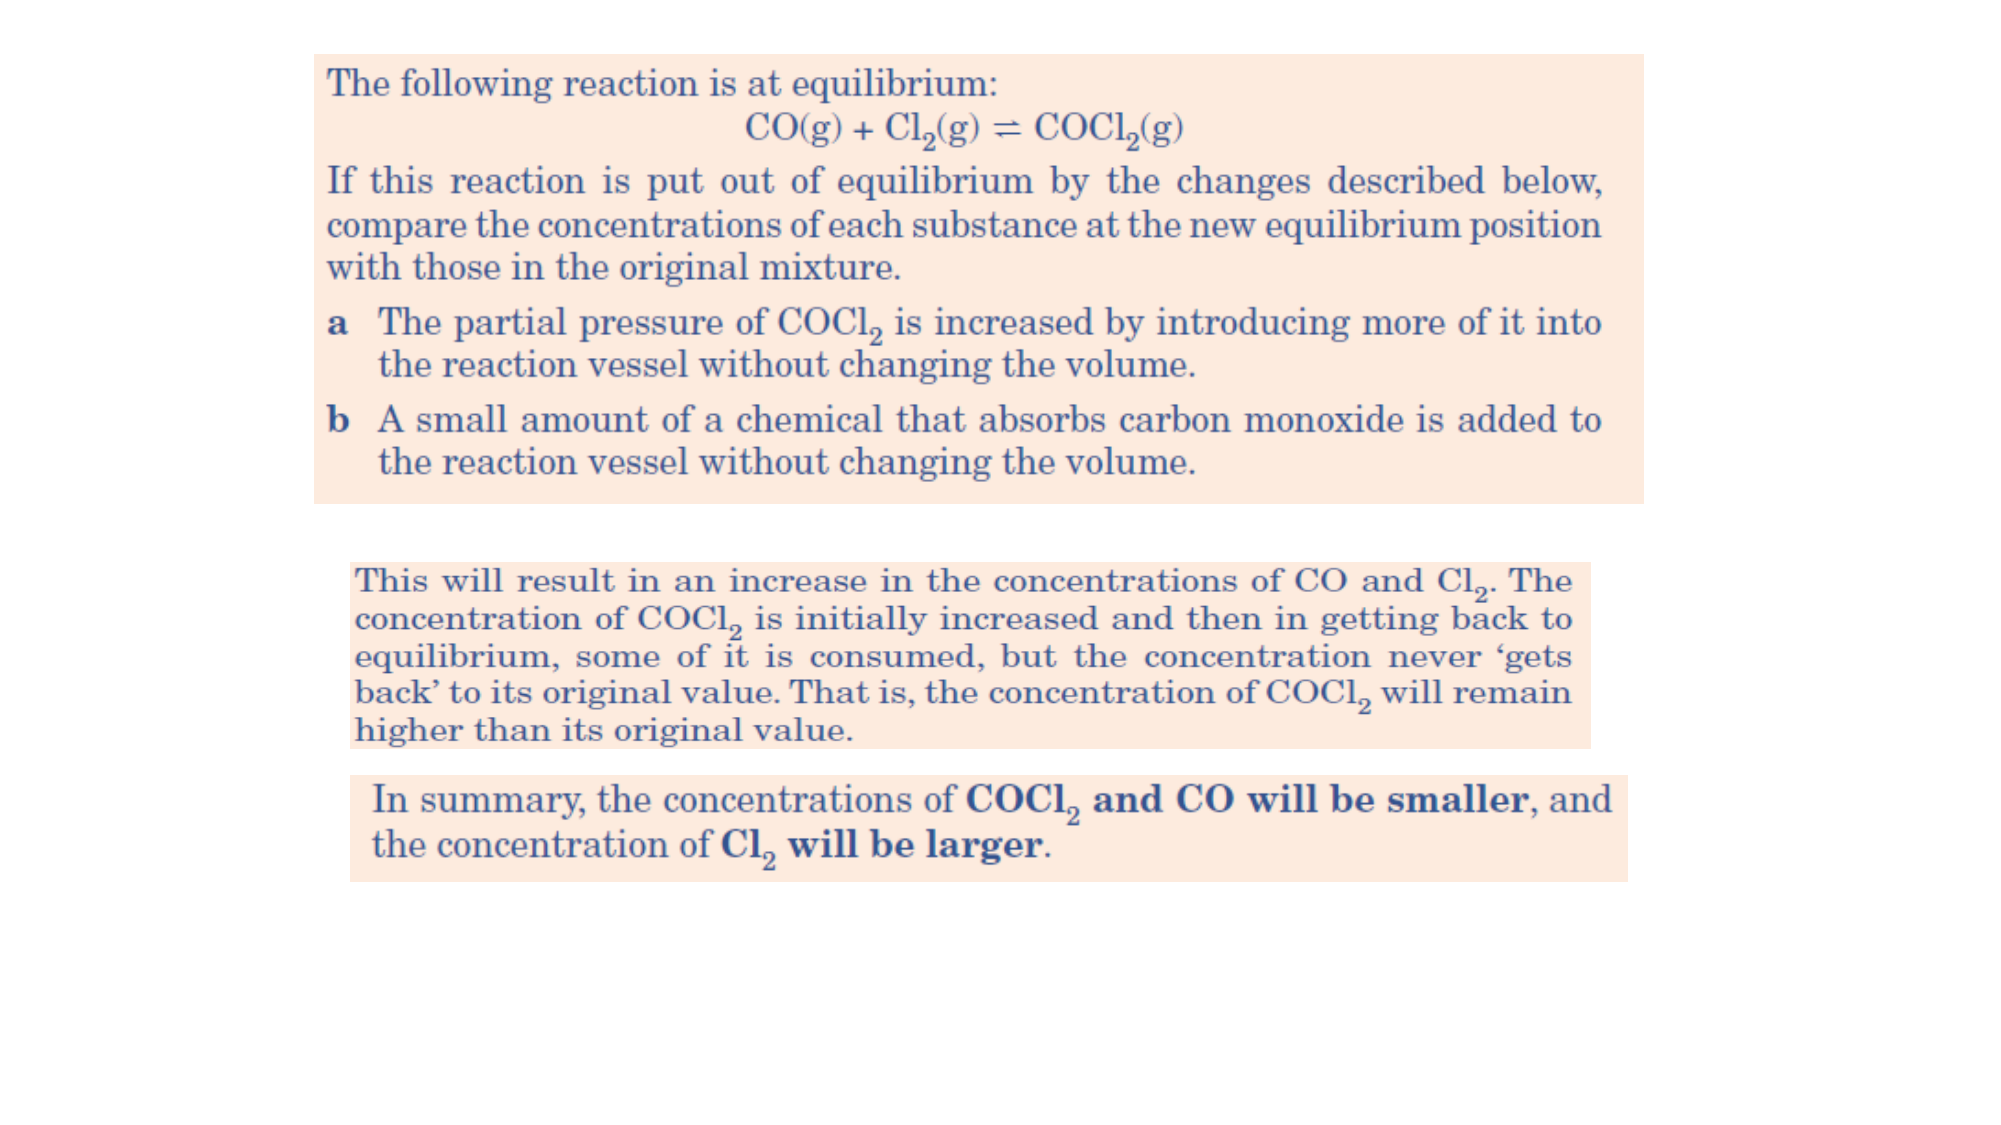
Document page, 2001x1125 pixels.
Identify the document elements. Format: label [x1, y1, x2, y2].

picture [314, 54, 1644, 504]
picture [350, 562, 1591, 749]
picture [350, 775, 1628, 882]
